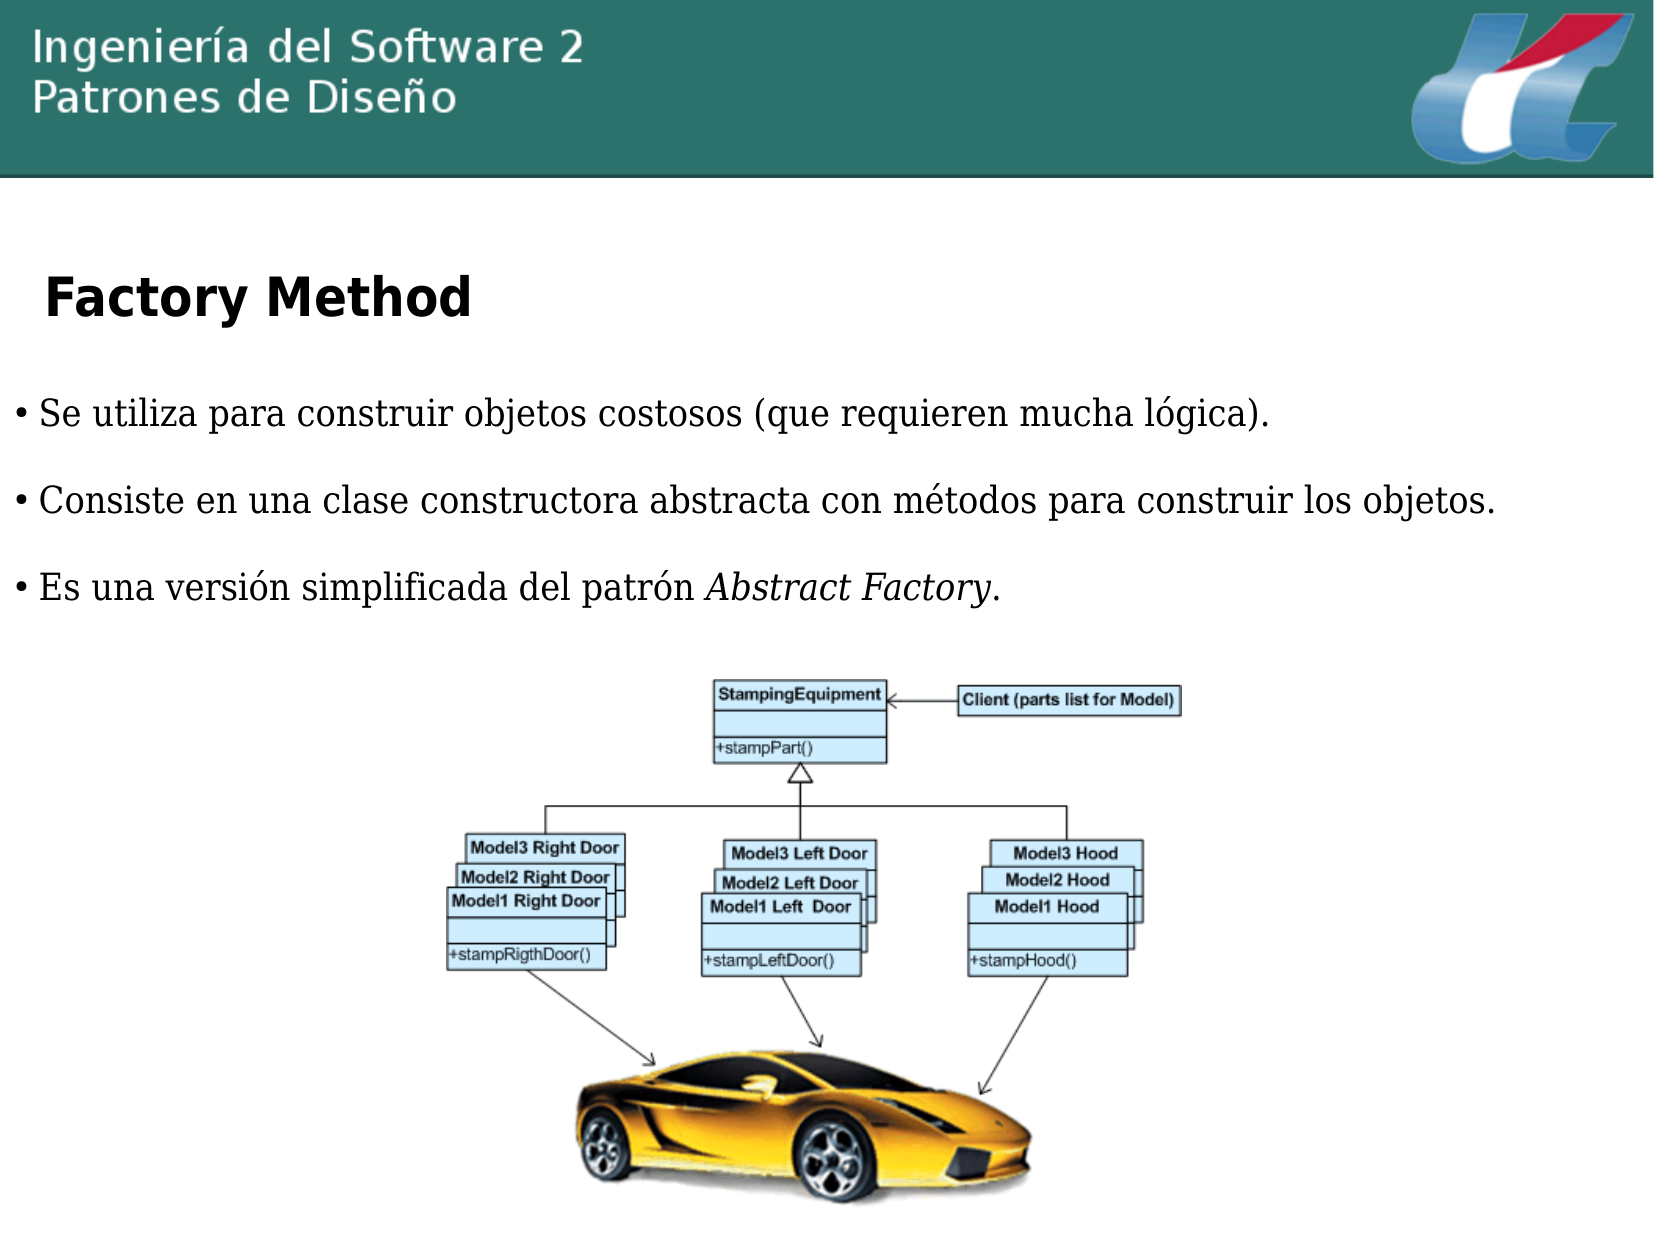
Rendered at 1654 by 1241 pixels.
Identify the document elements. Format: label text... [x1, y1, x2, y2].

text_box Factory Method [29, 259, 1625, 337]
picture [446, 679, 1182, 1216]
text_box Se utiliza para construir objetos costosos (que requieren mucha lógica). Consiste en una clase constructora abstracta con métodos para construir los objetos. Es una versión simplificada del patrón Abstract Factory. [0, 384, 1654, 617]
picture [0, 0, 1654, 178]
